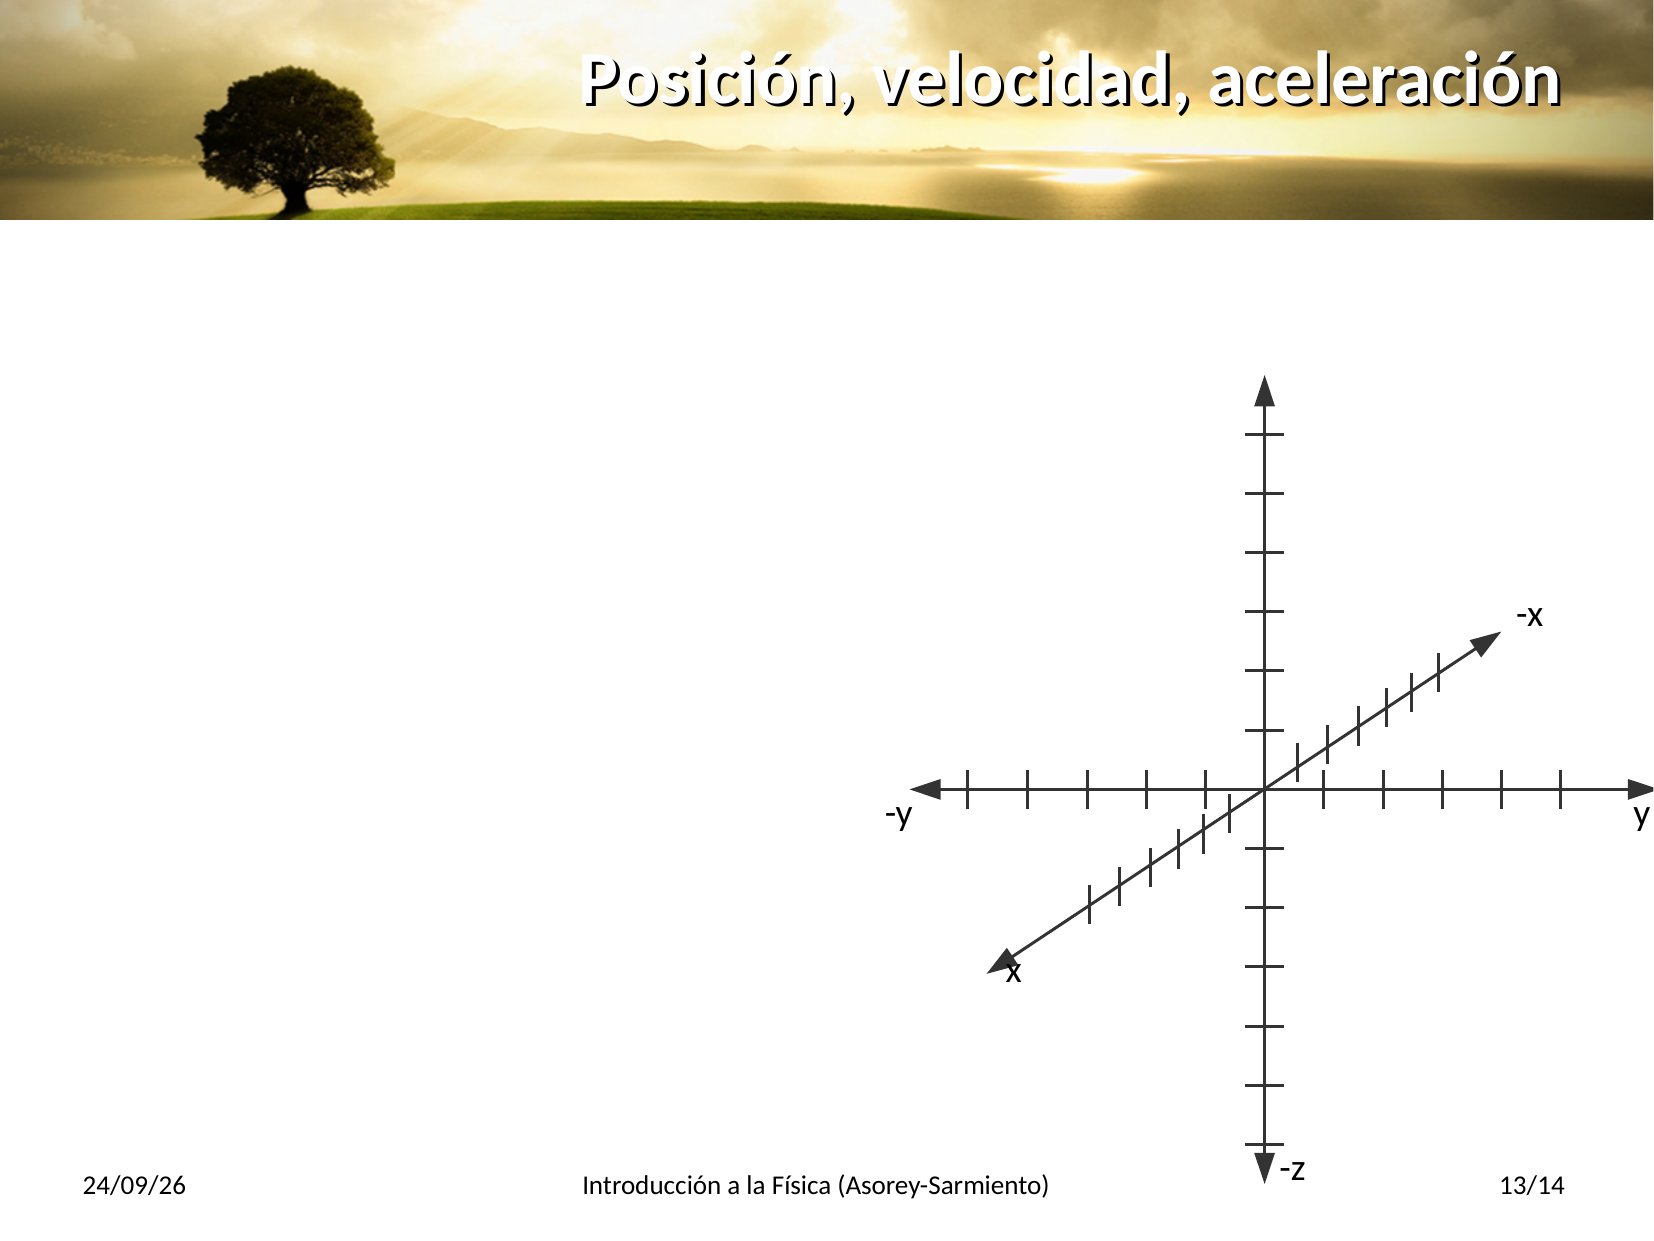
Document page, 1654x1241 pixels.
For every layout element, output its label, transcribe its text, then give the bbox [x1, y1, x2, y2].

text_box y [1618, 789, 1654, 870]
picture [0, 0, 1654, 220]
text_box -y [870, 789, 947, 870]
text_box -x [1501, 591, 1577, 671]
text_box -z [1264, 1144, 1339, 1225]
text_box x [990, 947, 1052, 1027]
title Posición, velocidad, aceleración [75, 19, 1564, 151]
